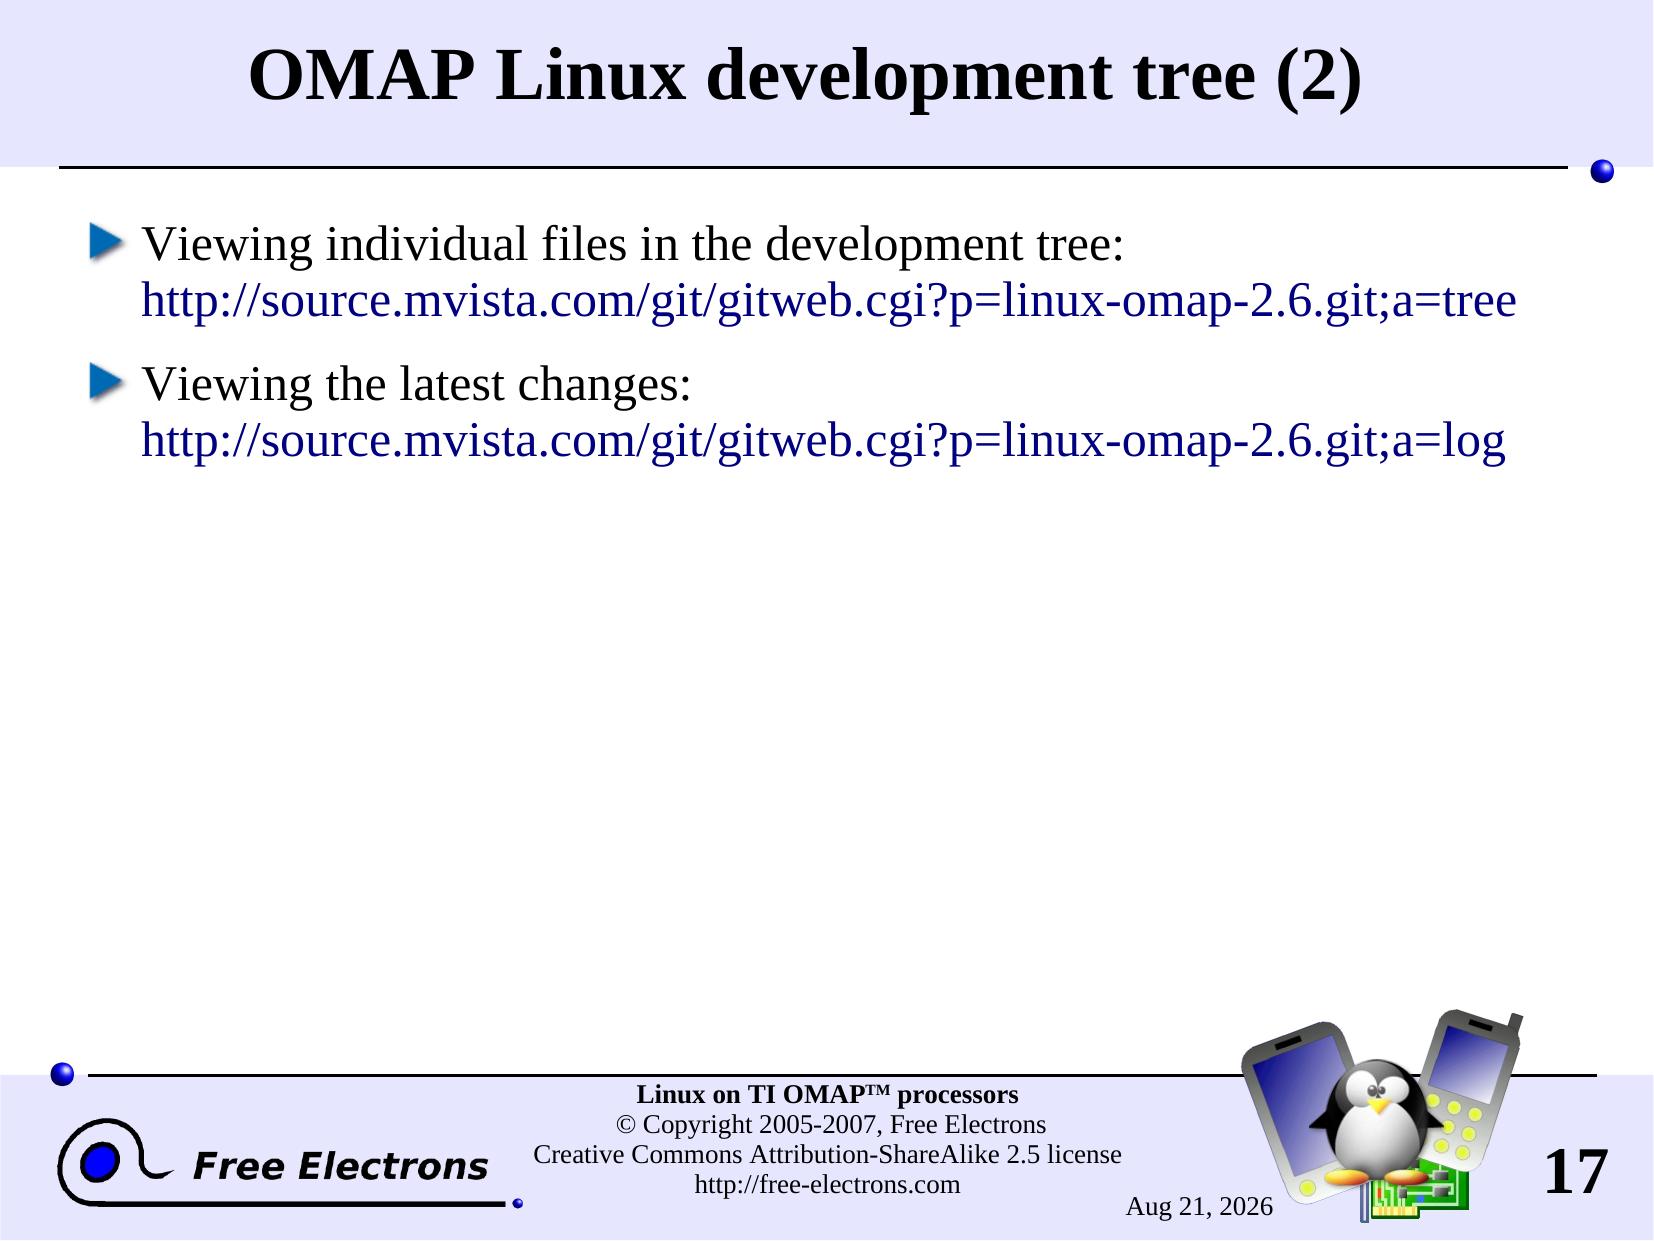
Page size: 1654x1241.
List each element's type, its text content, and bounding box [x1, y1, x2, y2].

picture [50, 1107, 527, 1216]
list Viewing individual files in the development tree: http://source.mvista.com/git/gitweb.cgi?p=linux-omap-2.6.git;a=tree Viewing the latest changes: http://source.mvista.com/git/gitweb.cgi?p=linux-omap-2.6.git;a=log [70, 216, 1569, 1066]
title OMAP Linux development tree (2) [60, 25, 1551, 124]
picture [1231, 1066, 1521, 1241]
